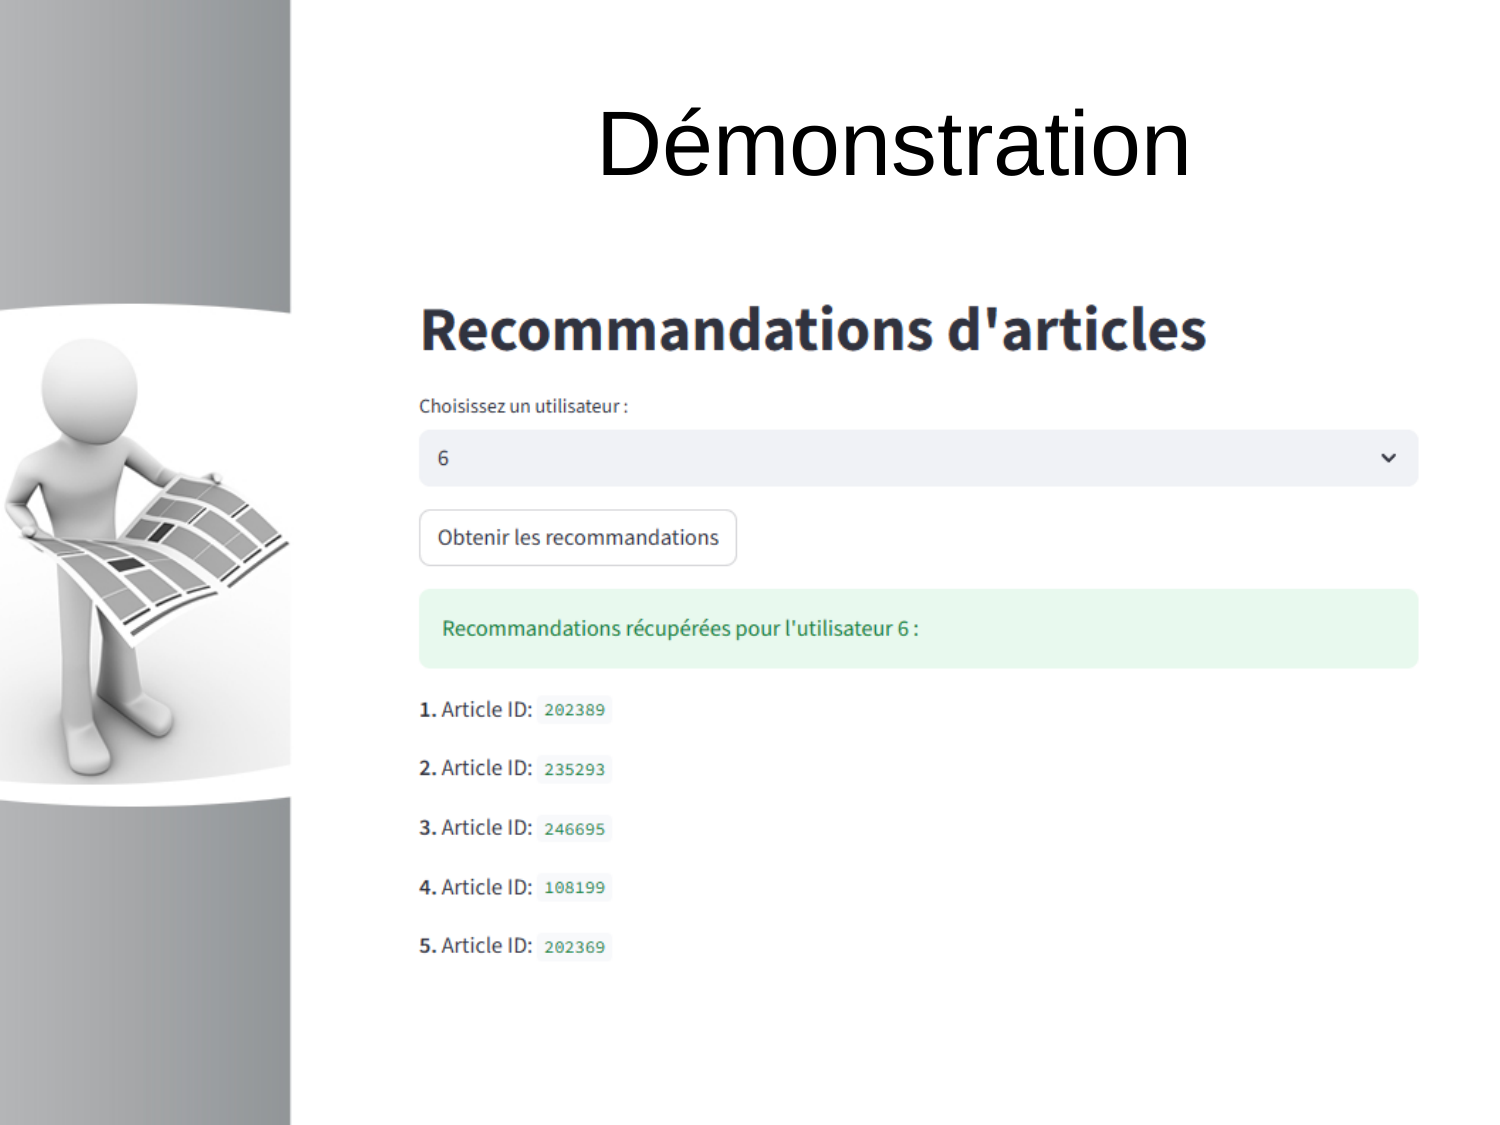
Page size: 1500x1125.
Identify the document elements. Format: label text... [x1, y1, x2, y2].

picture [0, 0, 1500, 1125]
title Démonstration [312, 45, 1477, 233]
